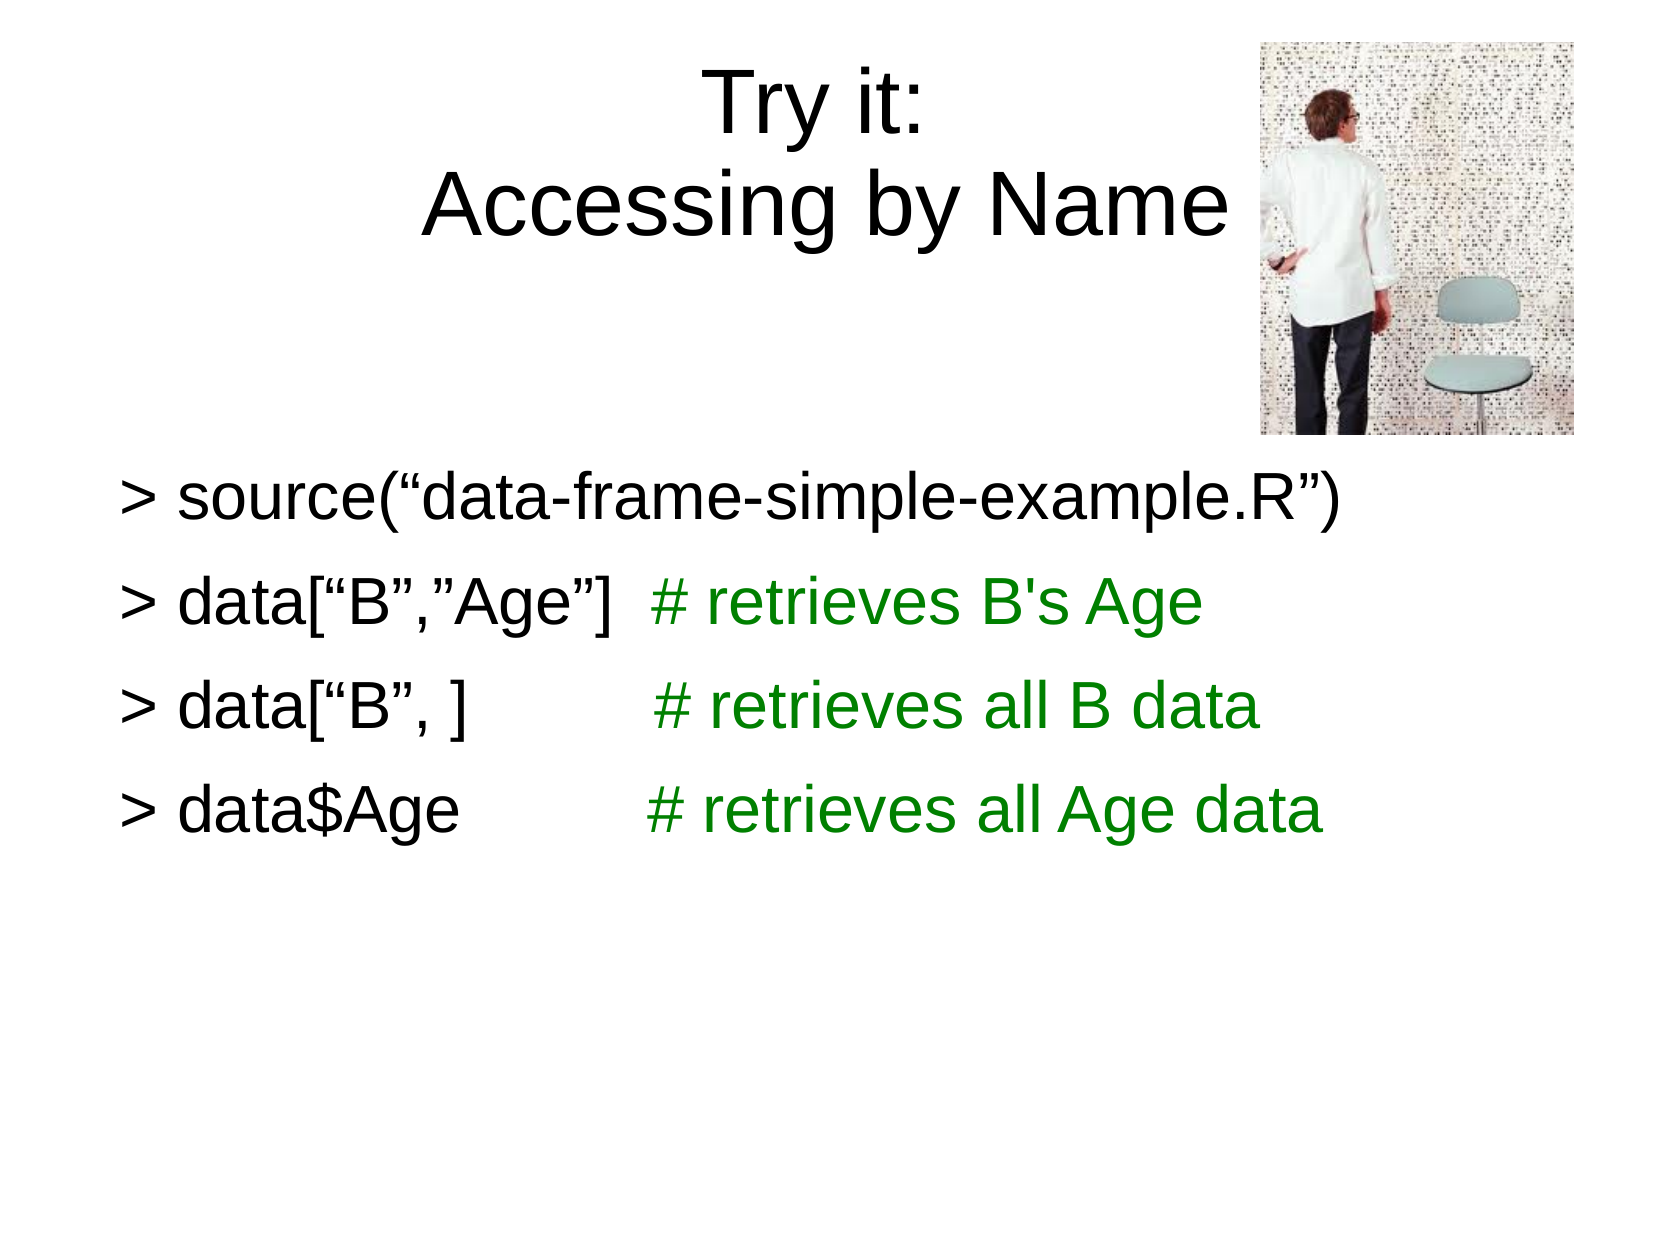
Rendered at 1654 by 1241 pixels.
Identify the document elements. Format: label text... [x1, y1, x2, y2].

list > source(“data-frame-simple-example.R”) > data[“B”,”Age”] # retrieves B's Age > data[“B”, ] # retrieves all B data > data$Age # retrieves all Age data [82, 355, 1538, 1141]
title Try it: Accessing by Name [82, 49, 1260, 257]
picture [1260, 42, 1574, 436]
